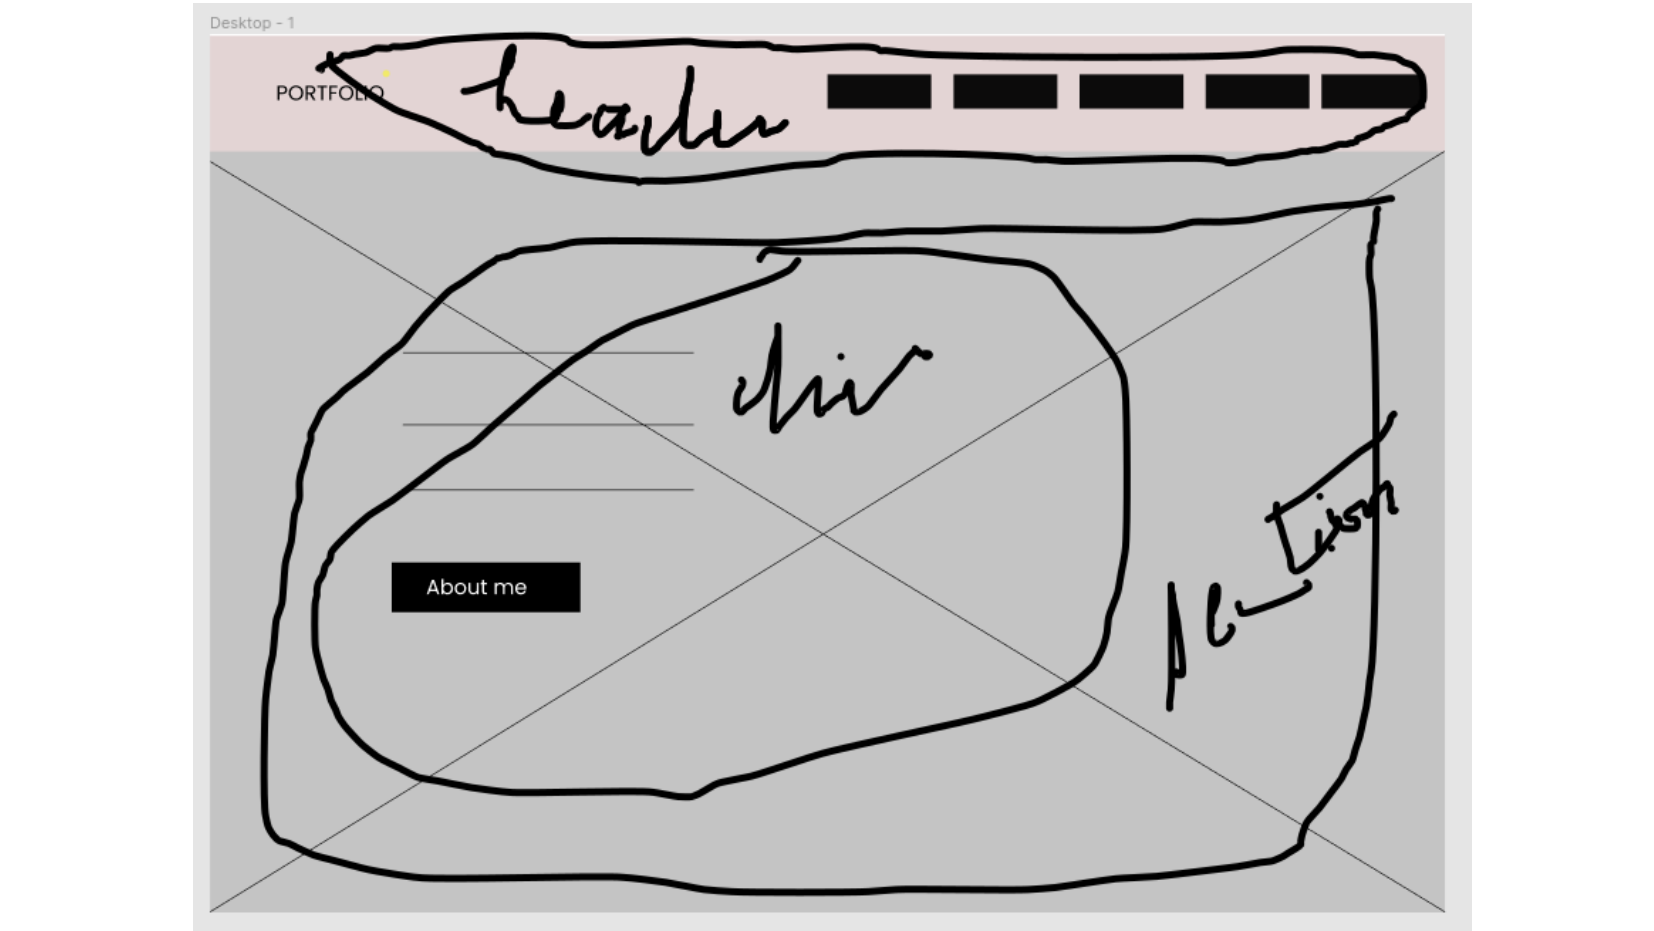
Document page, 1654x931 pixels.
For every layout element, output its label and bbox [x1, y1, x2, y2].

picture [193, 3, 1472, 931]
